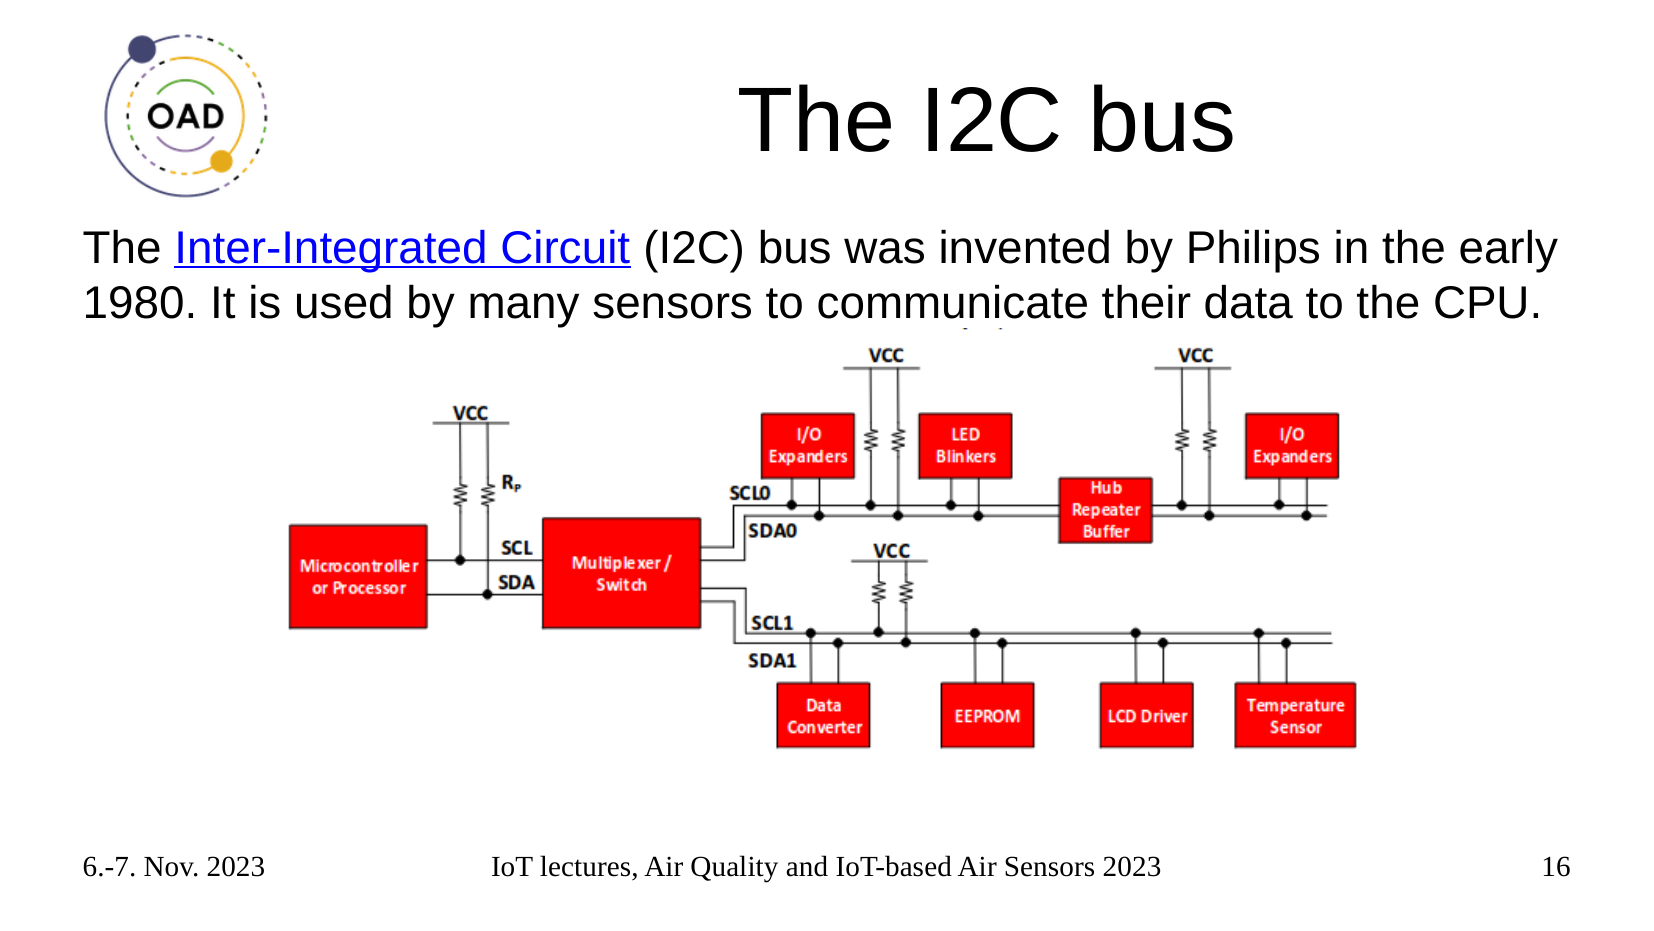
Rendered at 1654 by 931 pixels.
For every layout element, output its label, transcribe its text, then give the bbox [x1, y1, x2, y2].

list The Inter-Integrated Circuit (I2C) bus was invented by Philips in the early 1980. It is used by many sensors to communicate their data to the CPU. [82, 217, 1571, 757]
picture [236, 328, 1391, 757]
title The I2C bus [403, 37, 1571, 193]
picture [64, 20, 302, 218]
